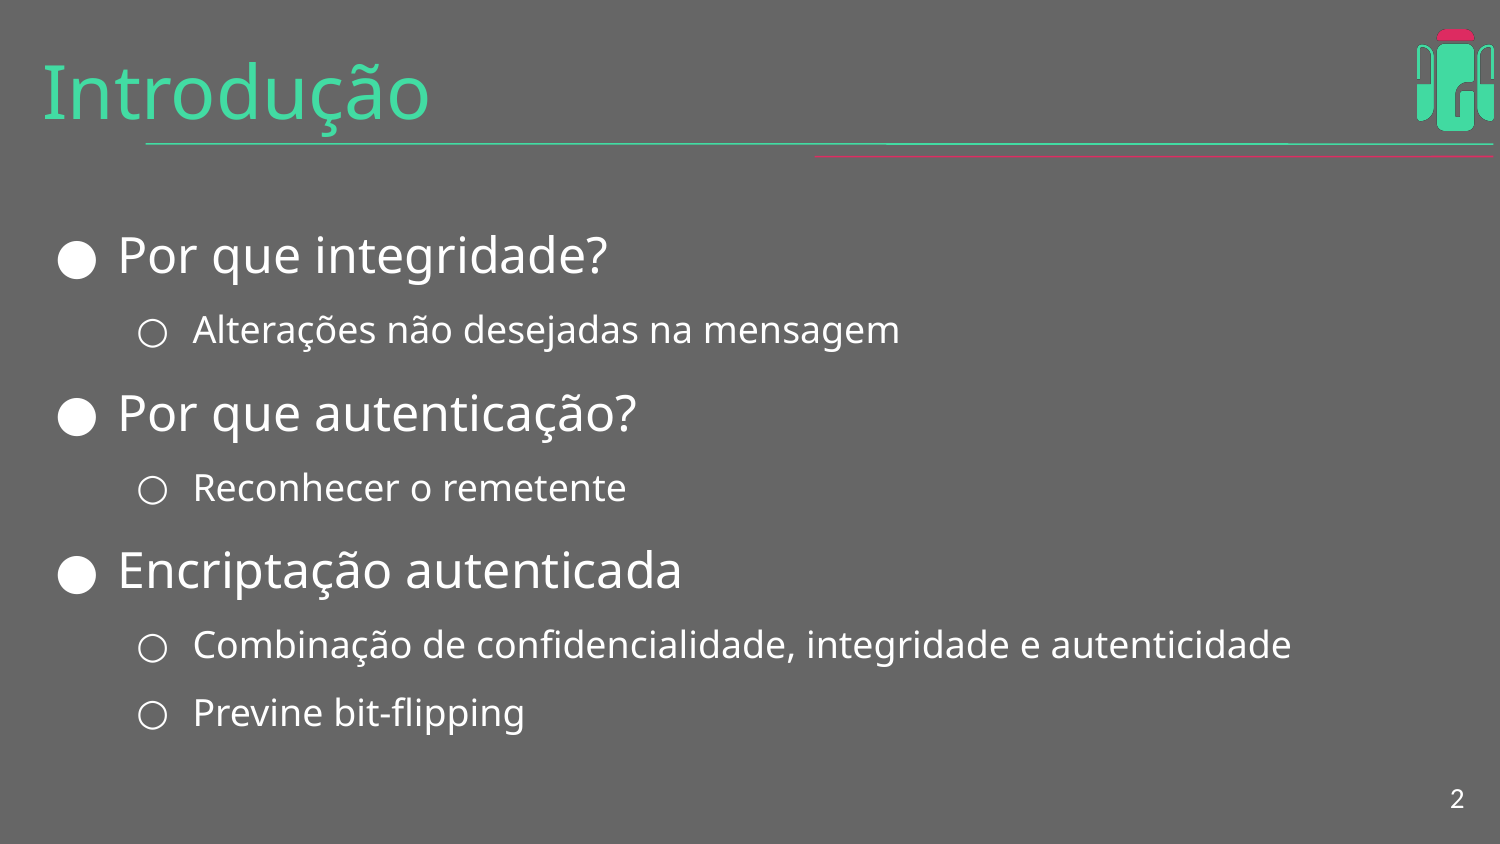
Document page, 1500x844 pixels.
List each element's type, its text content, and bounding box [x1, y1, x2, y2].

picture [1417, 29, 1494, 131]
slide_number <number> [1389, 764, 1480, 830]
list Por que integridade? Alterações não desejadas na mensagem Por que autenticação? Reconhecer o remetente Encriptação autenticada Combinação de confidencialidade, integridade e autenticidade Previne bit-flipping [27, 178, 1418, 794]
title Introdução [27, 29, 1374, 131]
